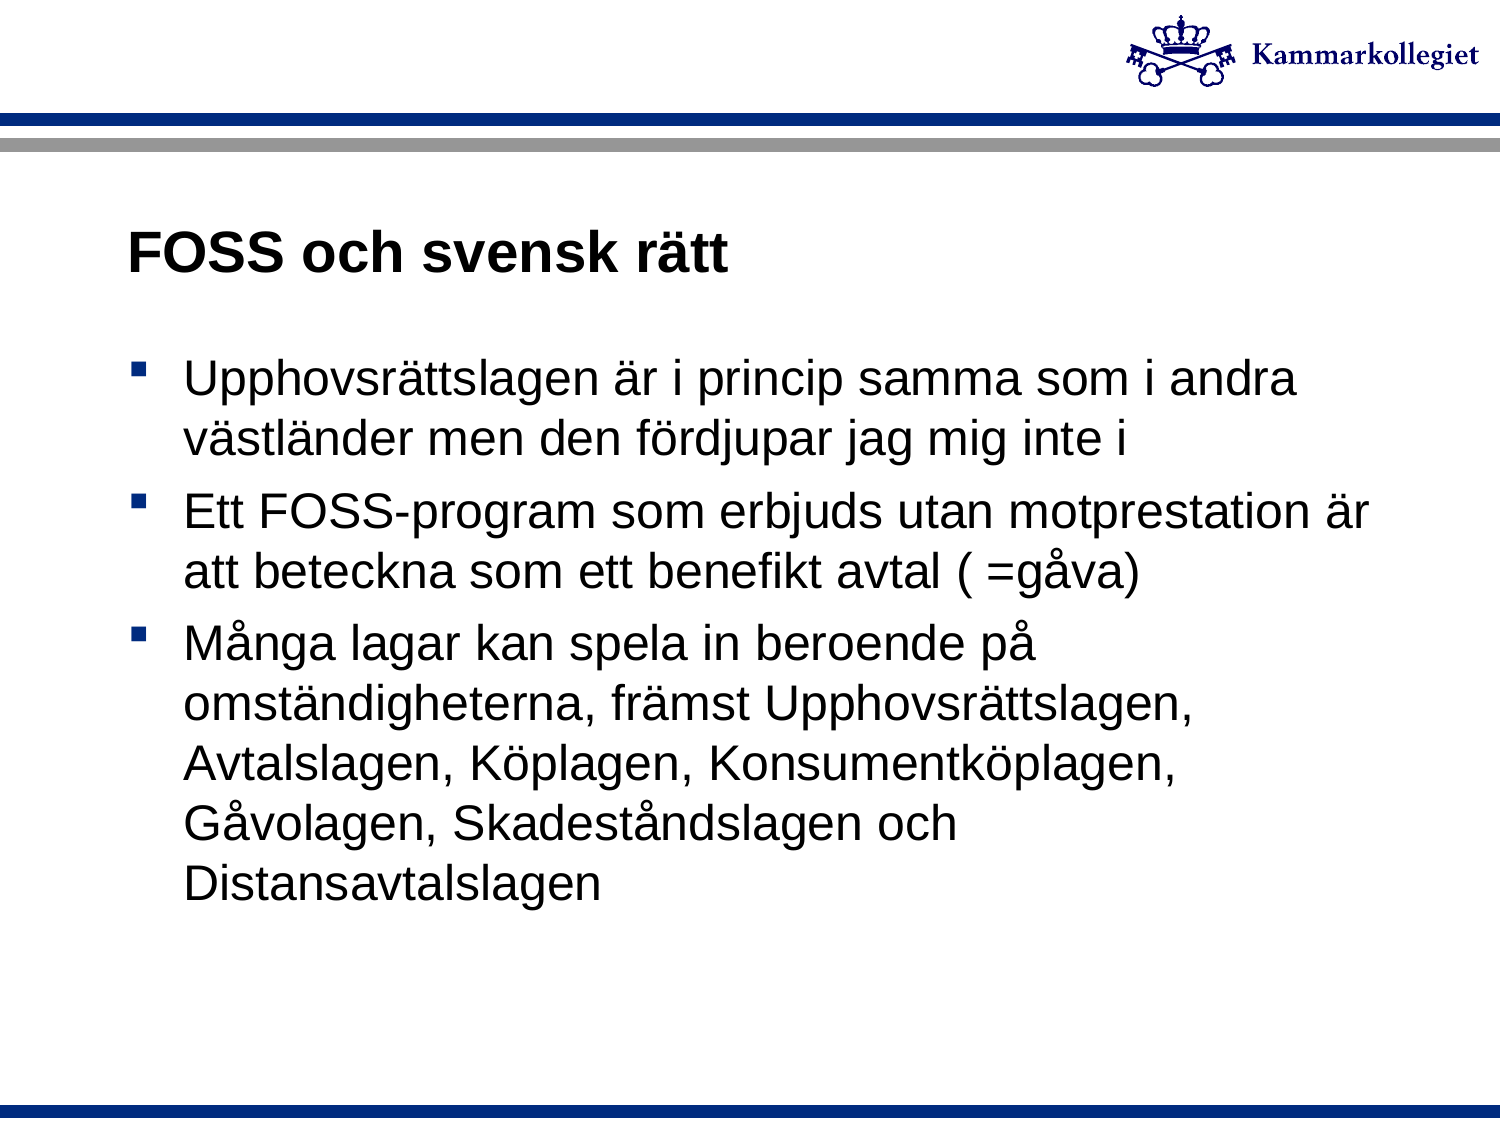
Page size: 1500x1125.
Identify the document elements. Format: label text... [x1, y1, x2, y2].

list Upphovsrättslagen är i princip samma som i andra västländer men den fördjupar jag mig inte i Ett FOSS-program som erbjuds utan motprestation är att beteckna som ett benefikt avtal ( =gåva) Många lagar kan spela in beroende på omständigheterna, främst Upphovsrättslagen, Avtalslagen, Köplagen, Konsumentköplagen, Gåvolagen, Skadeståndslagen och Distansavtalslagen [112, 337, 1388, 1026]
title FOSS och svensk rätt [112, 172, 1388, 327]
